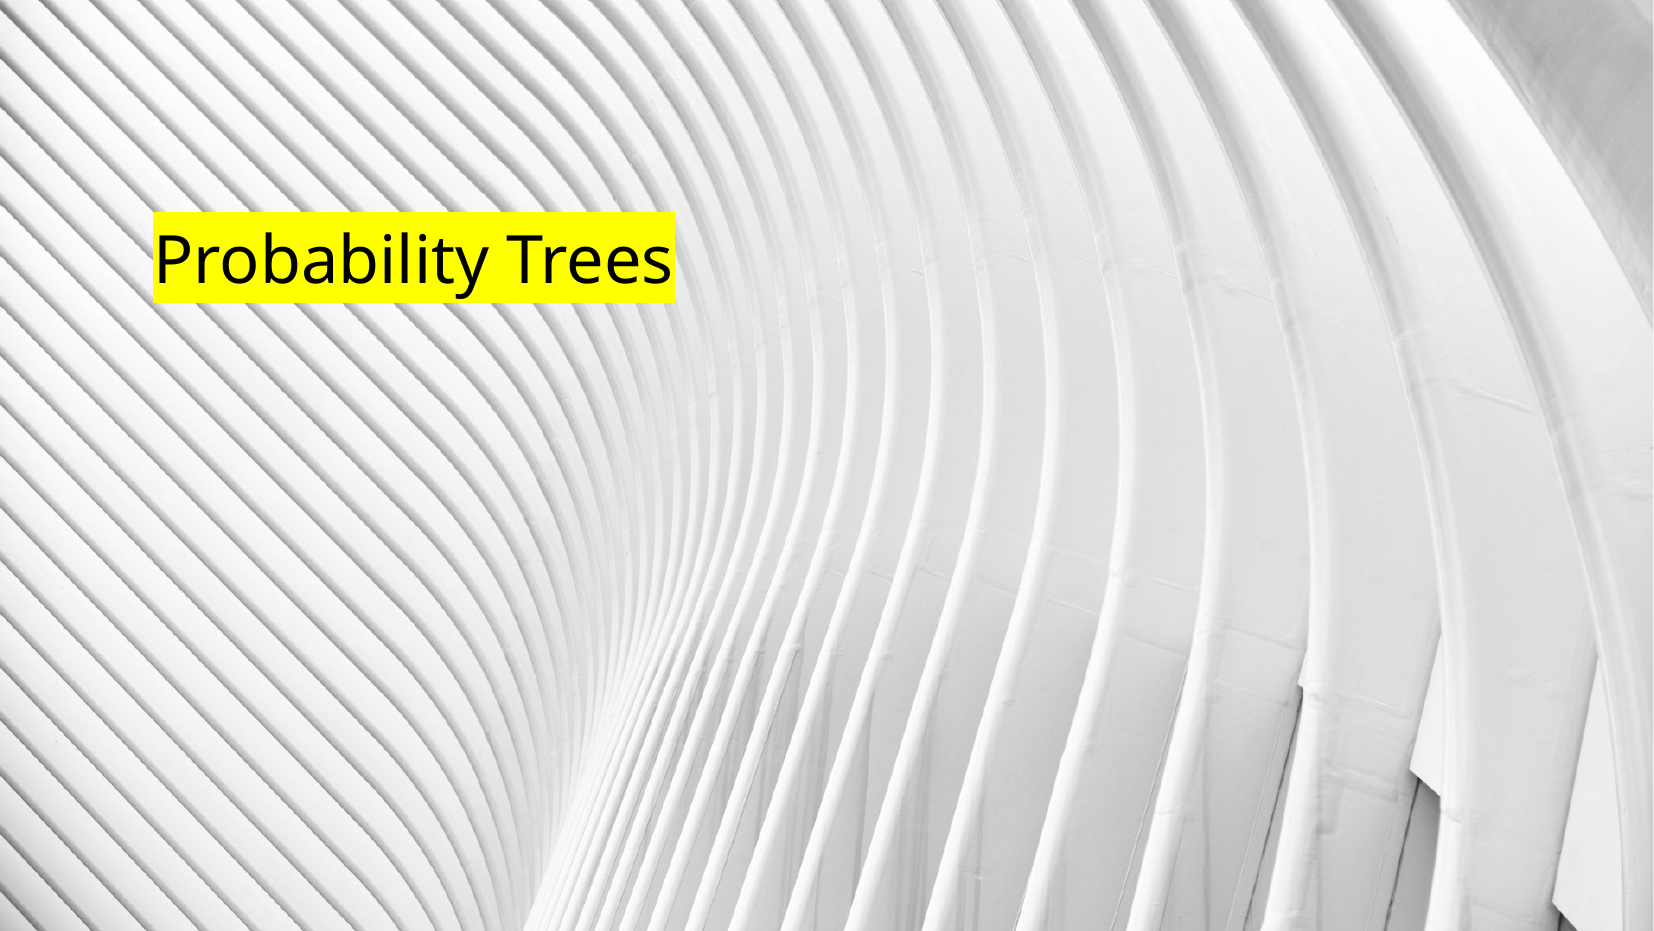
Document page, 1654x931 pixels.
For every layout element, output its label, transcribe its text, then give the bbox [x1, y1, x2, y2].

list Probability Trees [82, 217, 1571, 839]
picture [0, 0, 1654, 931]
